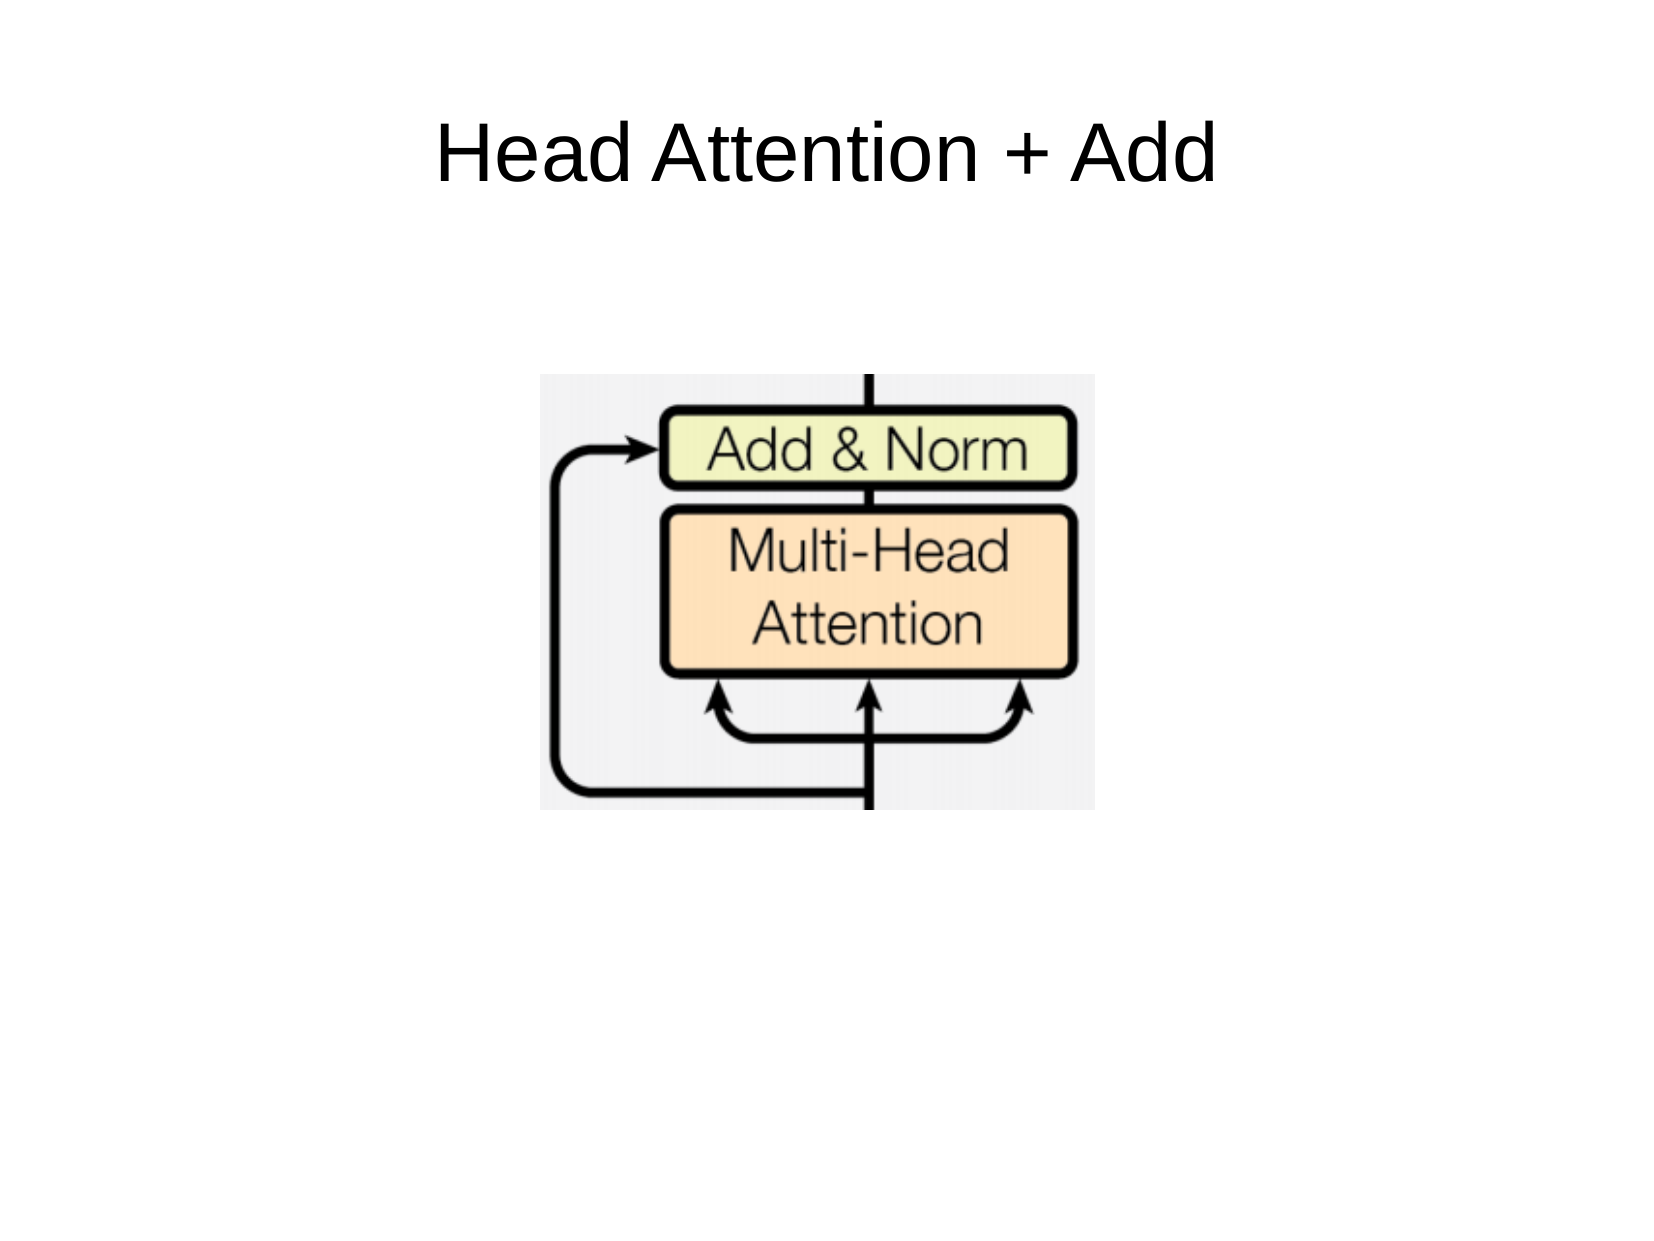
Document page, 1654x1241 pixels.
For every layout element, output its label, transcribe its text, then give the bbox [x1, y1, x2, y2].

title Head Attention + Add [82, 16, 1571, 290]
picture [540, 374, 1095, 811]
